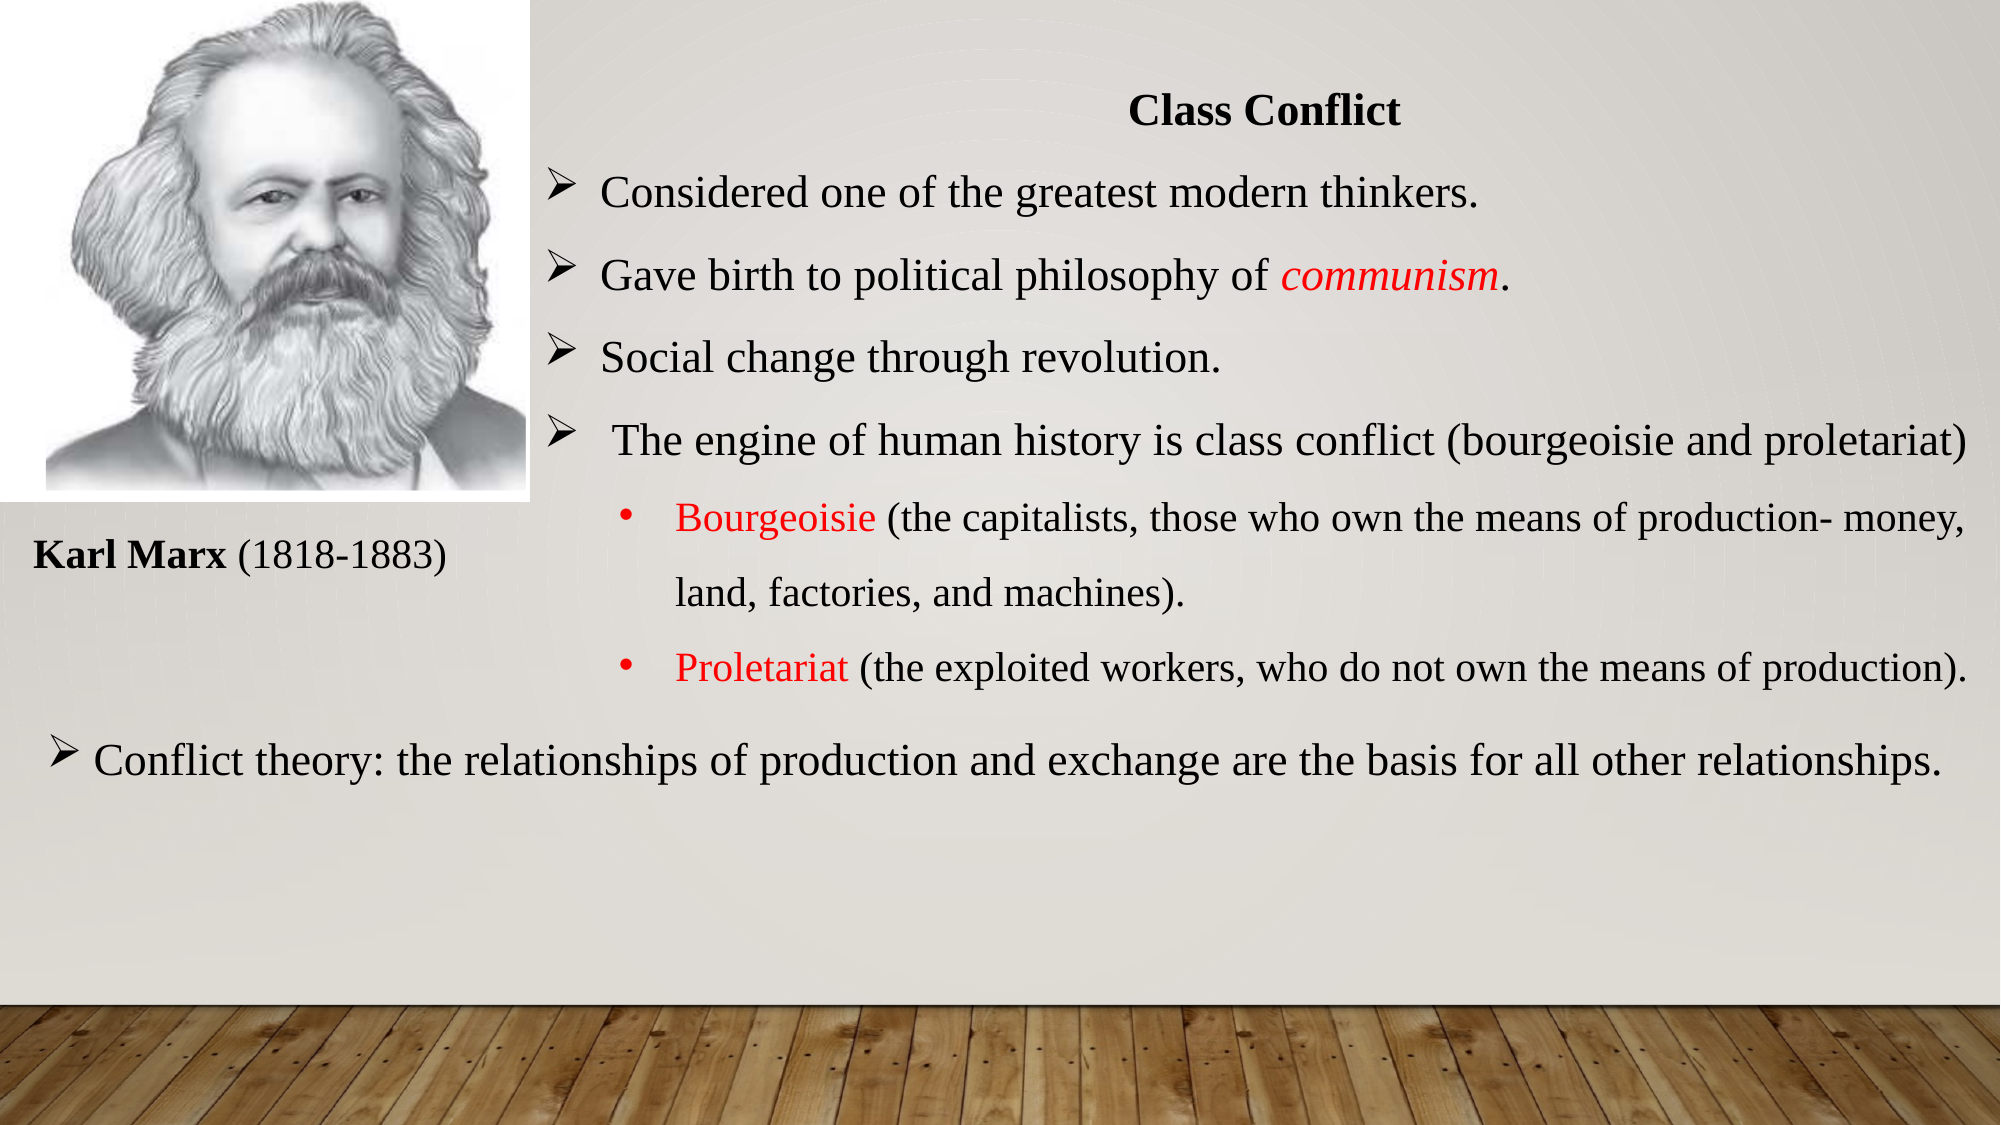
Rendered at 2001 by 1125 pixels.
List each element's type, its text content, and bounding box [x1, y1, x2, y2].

picture [0, 1005, 2000, 1125]
text_box Class Conflict Considered one of the greatest modern thinkers. Gave birth to political philosophy of communism. Social change through revolution. The engine of human history is class conflict (bourgeoisie and proletariat) Bourgeoisie (the capitalists, those who own the means of production- money, land, factories, and machines). Proletariat (the exploited workers, who do not own the means of production). [529, 44, 2000, 697]
picture [0, 0, 530, 503]
text_box Conflict theory: the relationships of production and exchange are the basis for all other relationships. [31, 694, 1969, 792]
text_box Karl Marx (1818-1883) [18, 519, 474, 584]
